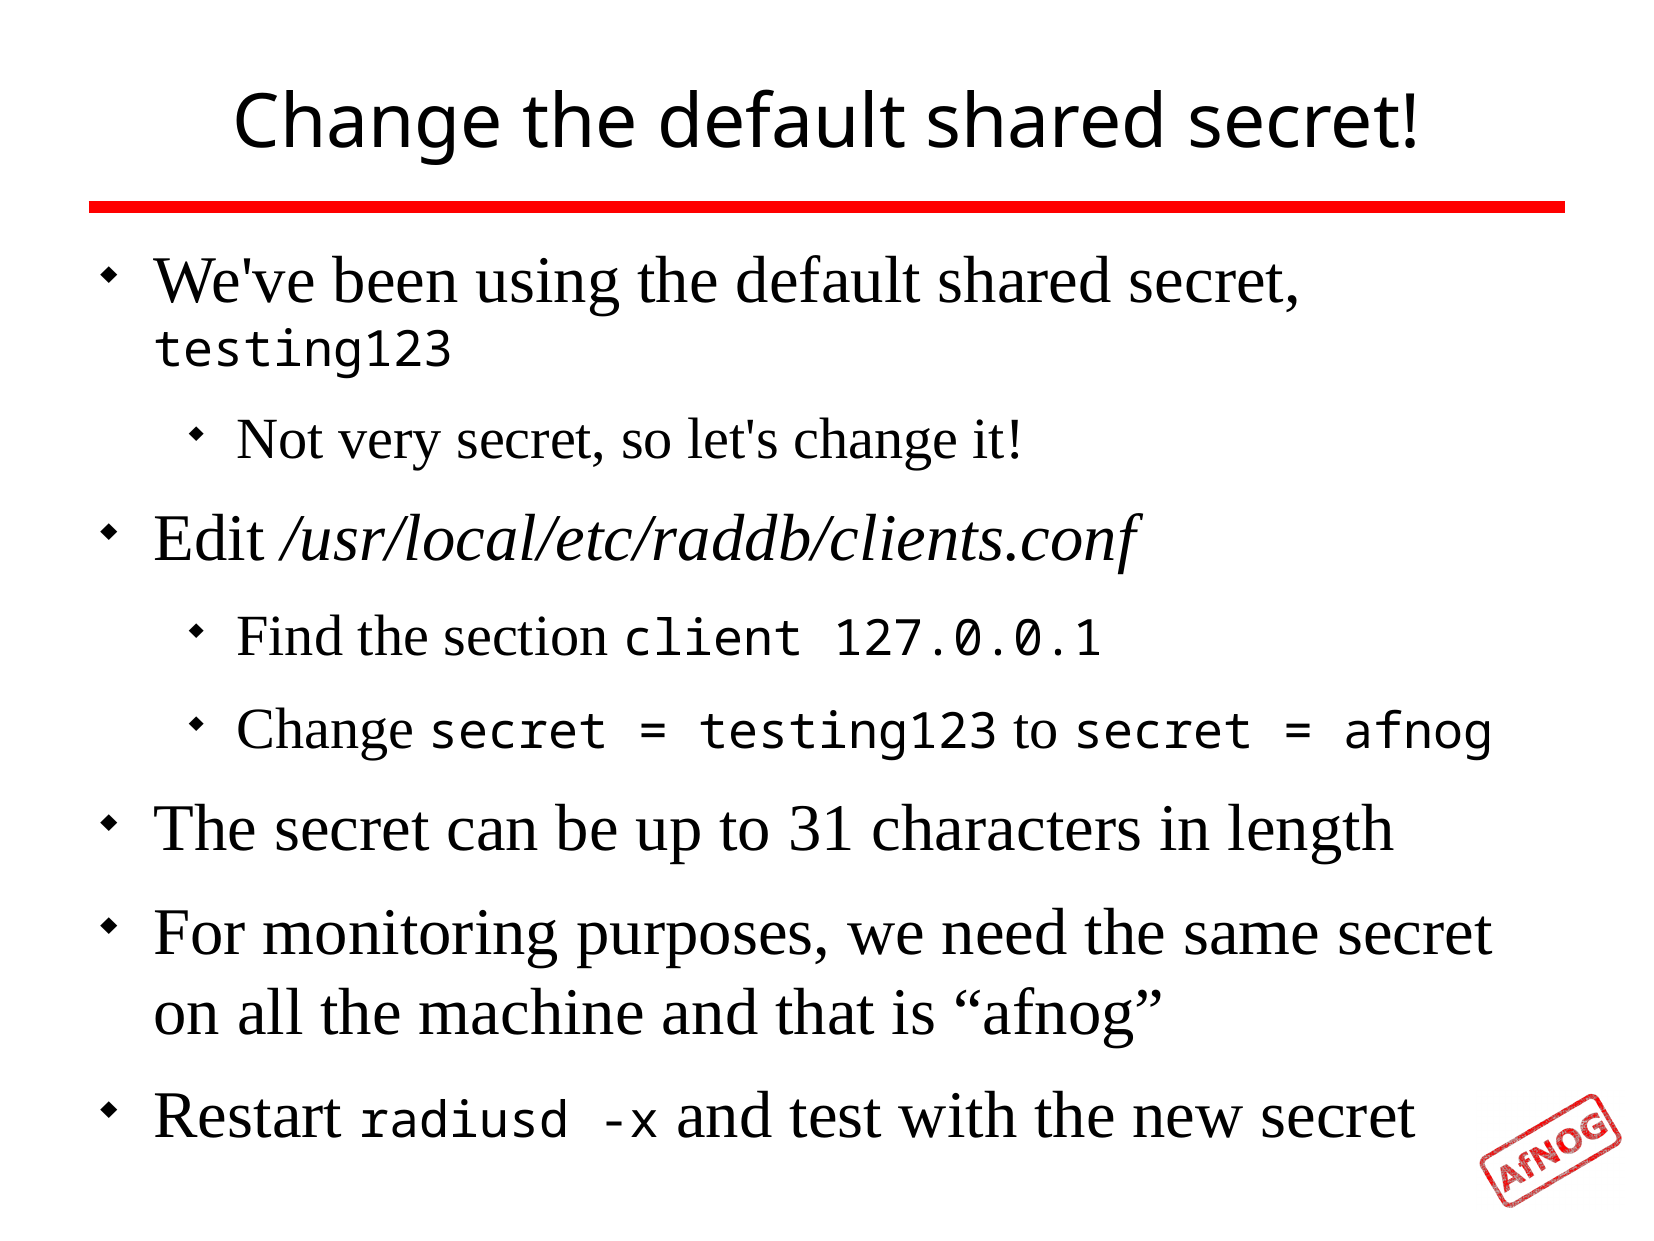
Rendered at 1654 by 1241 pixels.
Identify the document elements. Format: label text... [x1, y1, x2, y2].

picture [1476, 1090, 1625, 1211]
title Change the default shared secret! [82, 29, 1571, 207]
list We've been using the default shared secret, testing123 Not very secret, so let's change it! Edit /usr/local/etc/raddb/clients.conf Find the section client 127.0.0.1 Change secret = testing123 to secret = afnog The secret can be up to 31 characters in length For monitoring purposes, we need the same secret on all the machine and that is “afnog” Restart radiusd -x and test with the new secret [82, 236, 1571, 1152]
